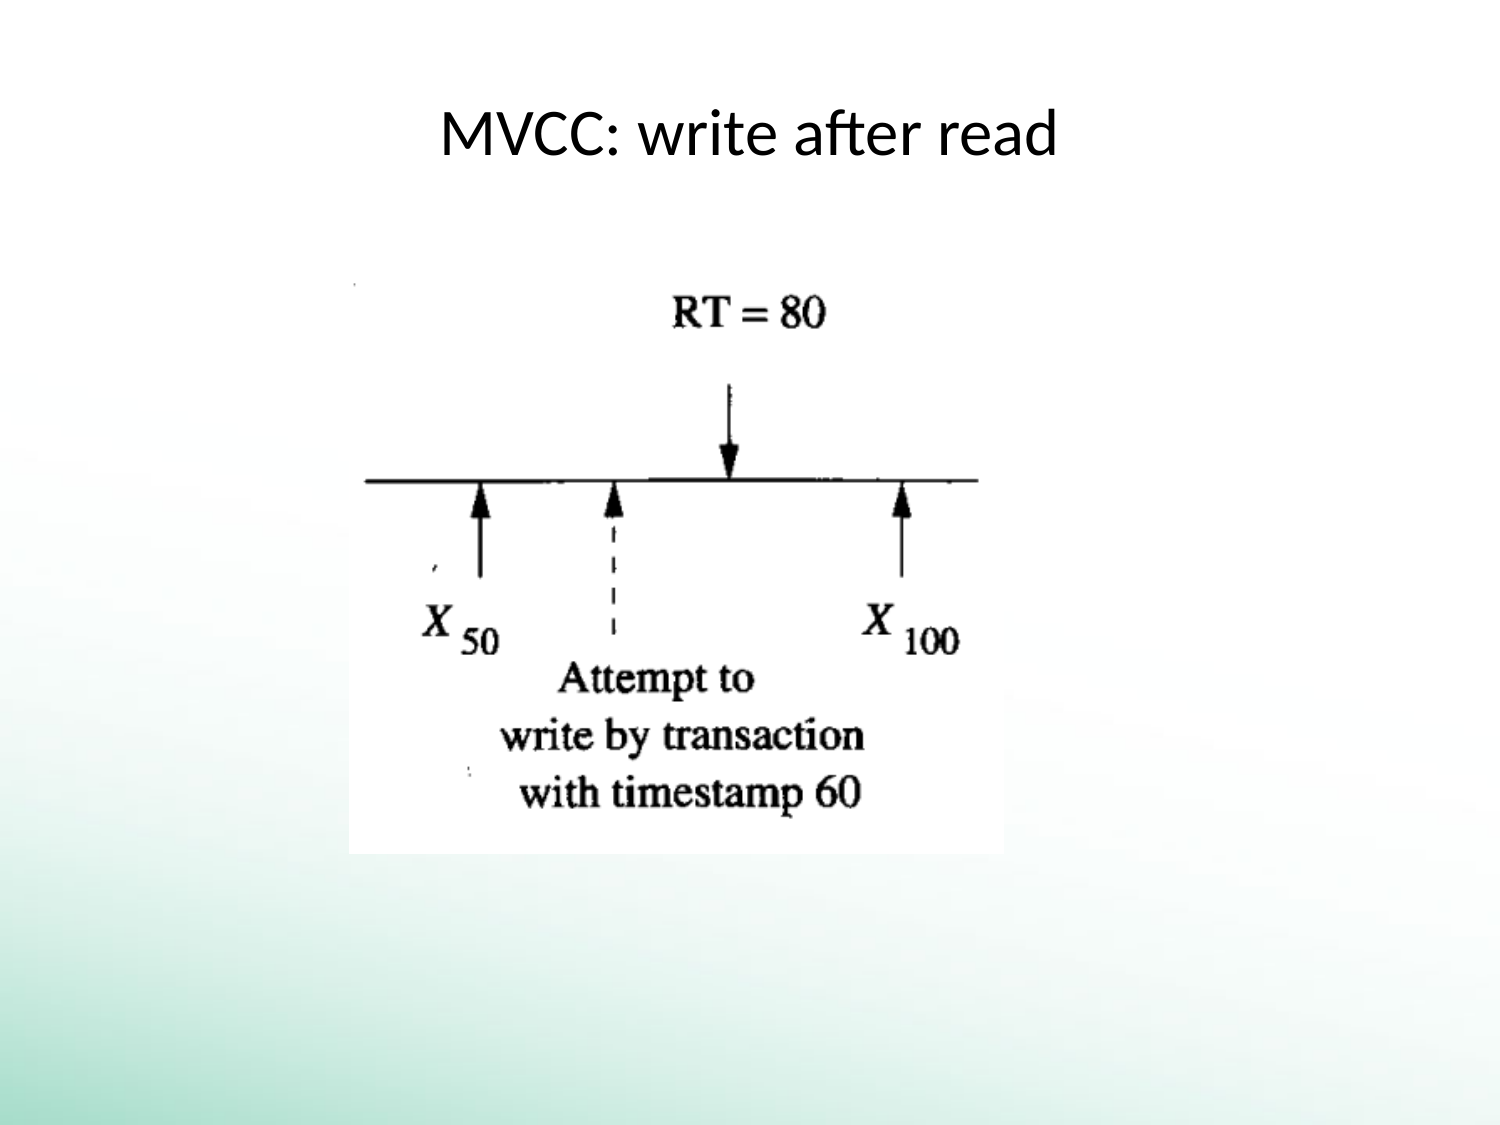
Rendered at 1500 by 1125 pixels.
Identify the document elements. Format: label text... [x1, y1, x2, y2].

title MVCC: write after read [75, 45, 1425, 233]
picture [0, 0, 1500, 1125]
